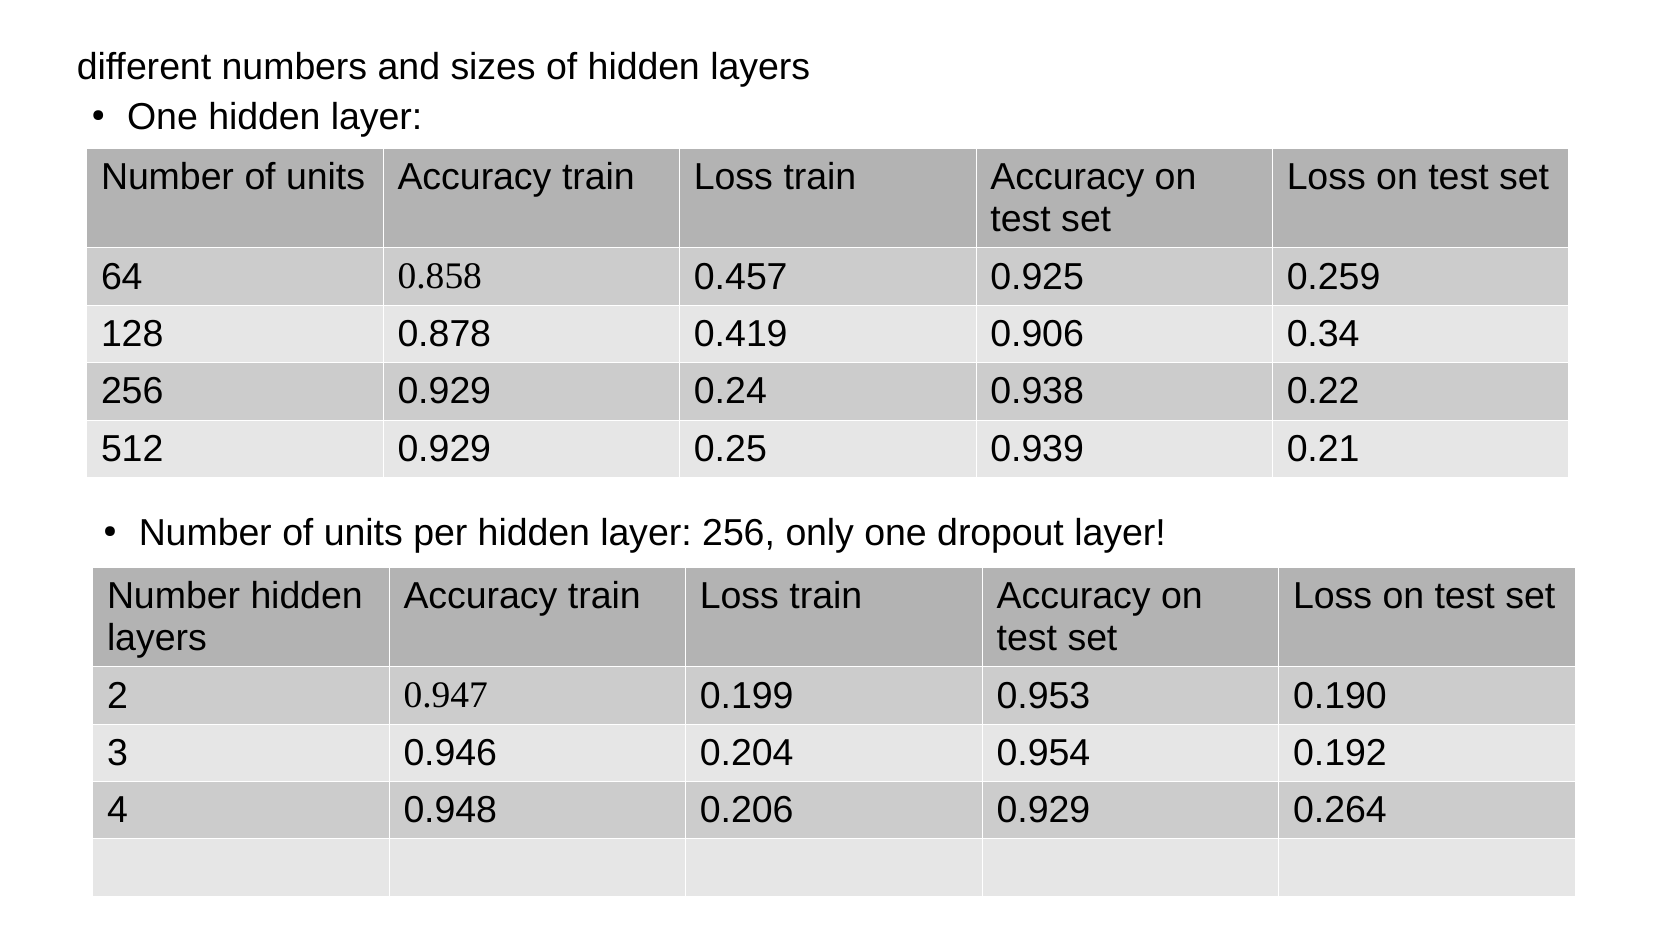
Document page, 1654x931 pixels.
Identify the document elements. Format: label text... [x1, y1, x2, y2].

table_cell 0.24 [680, 363, 976, 420]
table_cell 4 [93, 782, 389, 838]
table_cell 3 [93, 725, 389, 781]
table_cell 0.259 [1273, 248, 1568, 305]
table_cell 0.199 [686, 667, 982, 724]
table_cell 0.929 [384, 363, 679, 420]
table_header Accuracy train [390, 568, 685, 666]
table_cell 0.264 [1279, 782, 1575, 838]
table_cell 0.21 [1273, 421, 1568, 477]
table_cell 0.206 [686, 782, 982, 838]
table_cell 0.419 [680, 306, 976, 362]
table_header Loss train [680, 149, 976, 247]
table_cell [983, 839, 1278, 896]
table_cell 0.929 [983, 782, 1278, 838]
text_box Number of units per hidden layer: 256, only one dropout layer! [88, 504, 1182, 562]
table_cell 0.34 [1273, 306, 1568, 362]
table_header Accuracy train [384, 149, 679, 247]
table_cell 0.953 [983, 667, 1278, 724]
table_header Loss on test set [1273, 149, 1568, 247]
table_cell 2 [93, 667, 389, 724]
table_cell 0.190 [1279, 667, 1575, 724]
table_cell 0.457 [680, 248, 976, 305]
table_cell [1279, 839, 1575, 896]
table_cell 0.929 [384, 421, 679, 477]
table_cell 0.948 [390, 782, 685, 838]
table_cell [93, 839, 389, 896]
table_cell 0.906 [977, 306, 1272, 362]
table_cell 0.925 [977, 248, 1272, 305]
table_cell 128 [87, 306, 383, 362]
table_cell 64 [87, 248, 383, 305]
table_cell [686, 839, 982, 896]
table_cell 0.939 [977, 421, 1272, 477]
table_cell 0.947 [390, 667, 685, 724]
table_cell 256 [87, 363, 383, 420]
table_cell 0.938 [977, 363, 1272, 420]
table_cell 0.878 [384, 306, 679, 362]
table_cell [390, 839, 685, 896]
table_cell 512 [87, 421, 383, 477]
table_header Accuracy on test set [983, 568, 1278, 666]
table_header Loss train [686, 568, 982, 666]
table_cell 0.25 [680, 421, 976, 477]
table_header Loss on test set [1279, 568, 1575, 666]
table_header Accuracy on test set [977, 149, 1272, 247]
title different numbers and sizes of hidden layers [76, 29, 1565, 104]
table_cell 0.954 [983, 725, 1278, 781]
table_cell 0.192 [1279, 725, 1575, 781]
table_cell 0.204 [686, 725, 982, 781]
table_header Number hidden layers [93, 568, 389, 666]
table_cell 0.946 [390, 725, 685, 781]
table_header Number of units [87, 149, 383, 247]
text_box One hidden layer: [76, 88, 438, 146]
table_cell 0.22 [1273, 363, 1568, 420]
table_cell 0.858 [384, 248, 679, 305]
